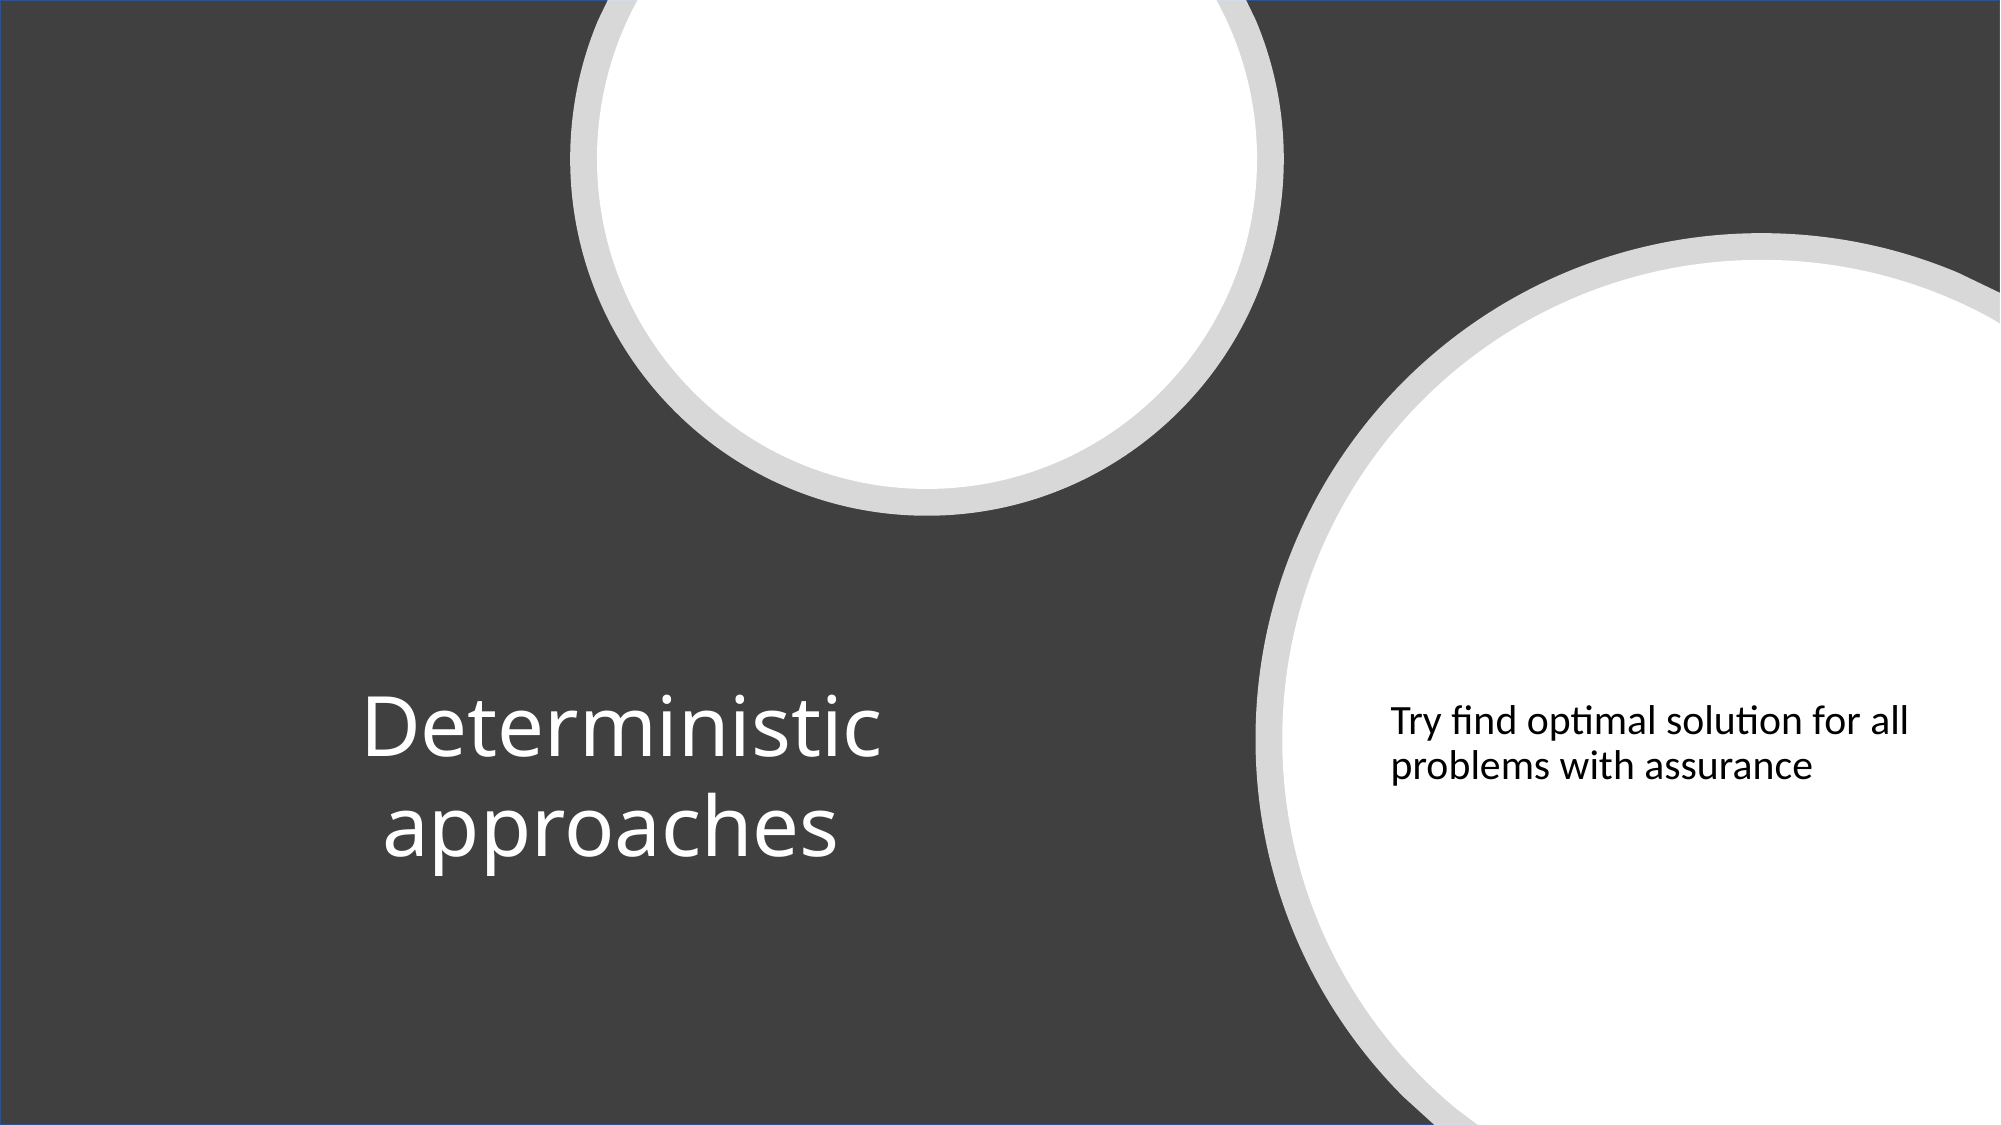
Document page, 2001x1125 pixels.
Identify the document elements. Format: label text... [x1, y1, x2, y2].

title Deterministic approaches [125, 574, 1119, 972]
text_box Try find optimal solution for all problems with assurance [1375, 515, 1946, 972]
text_box [0, 0, 2000, 1125]
